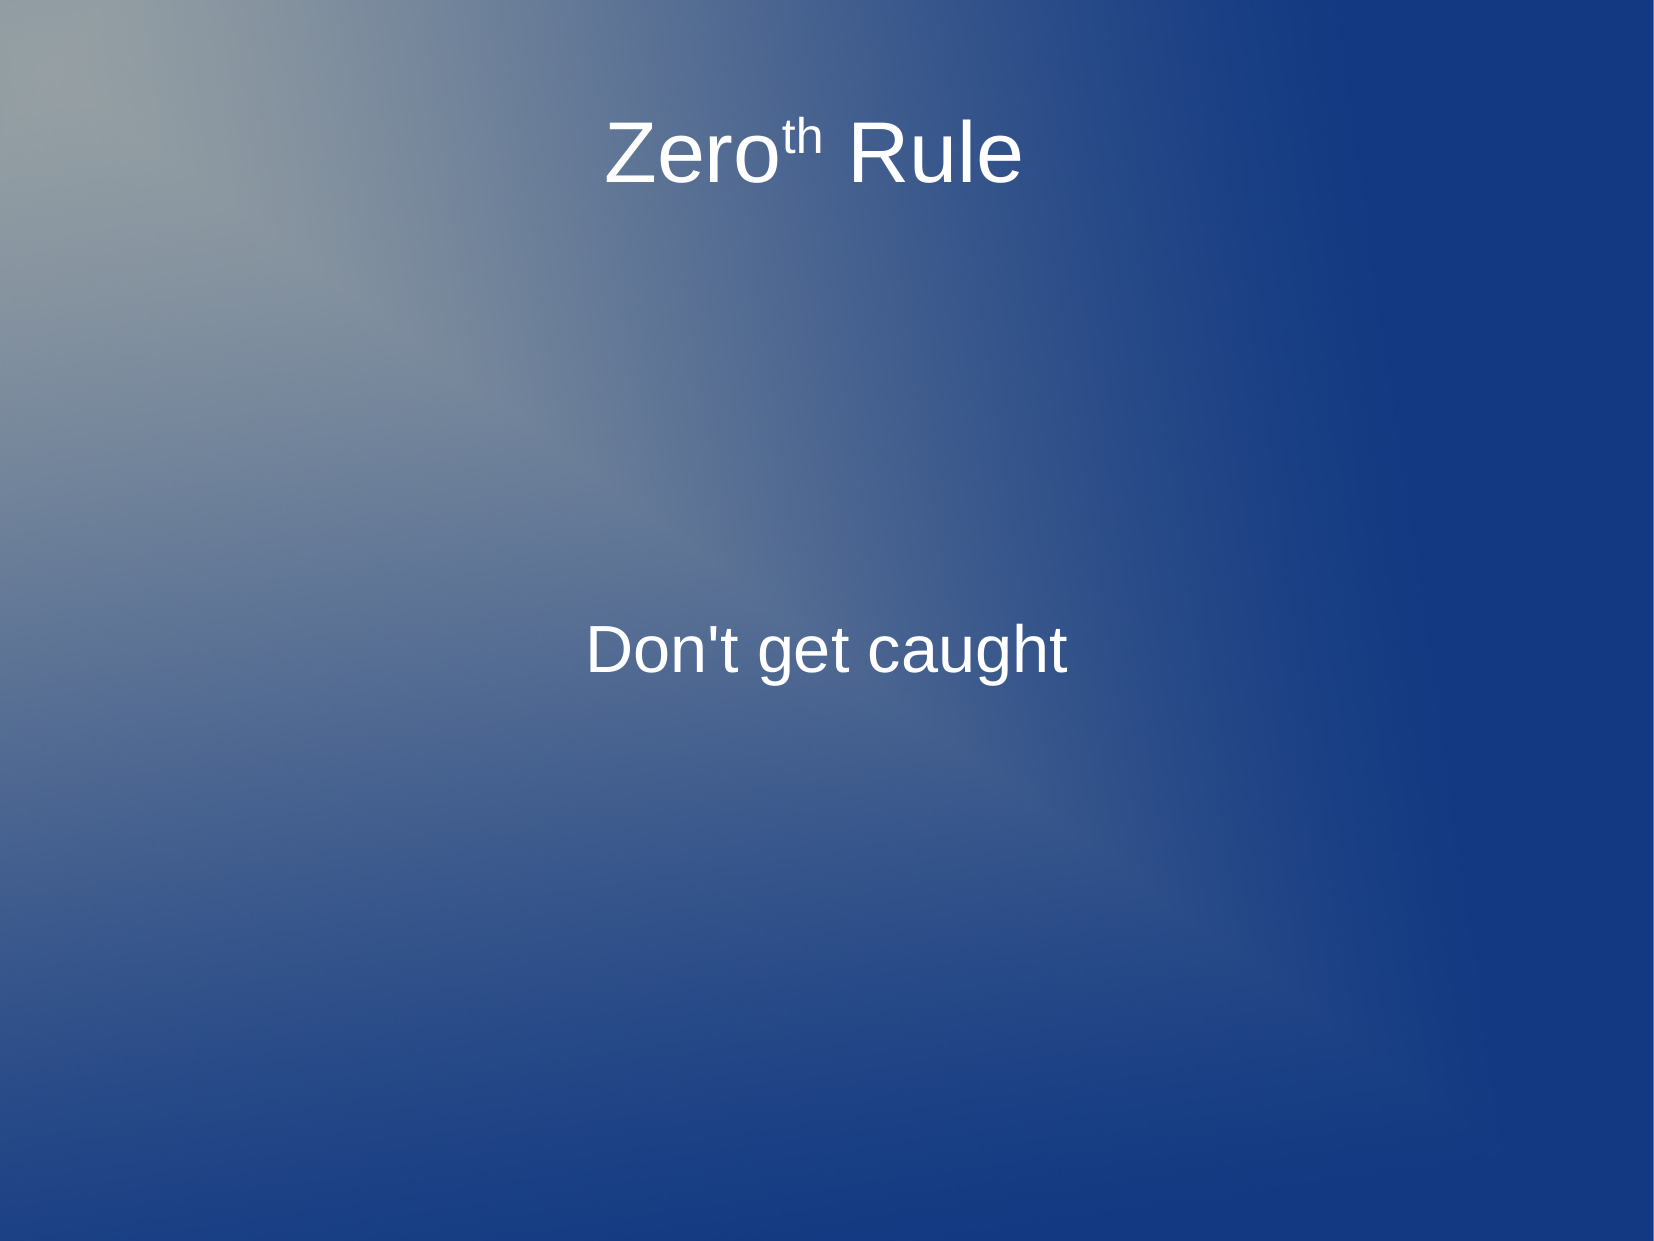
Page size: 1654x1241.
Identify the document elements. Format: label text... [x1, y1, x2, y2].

title Zeroth Rule [82, 49, 1571, 257]
picture [0, 0, 1654, 1241]
subtitle Don't get caught [82, 290, 1571, 1010]
